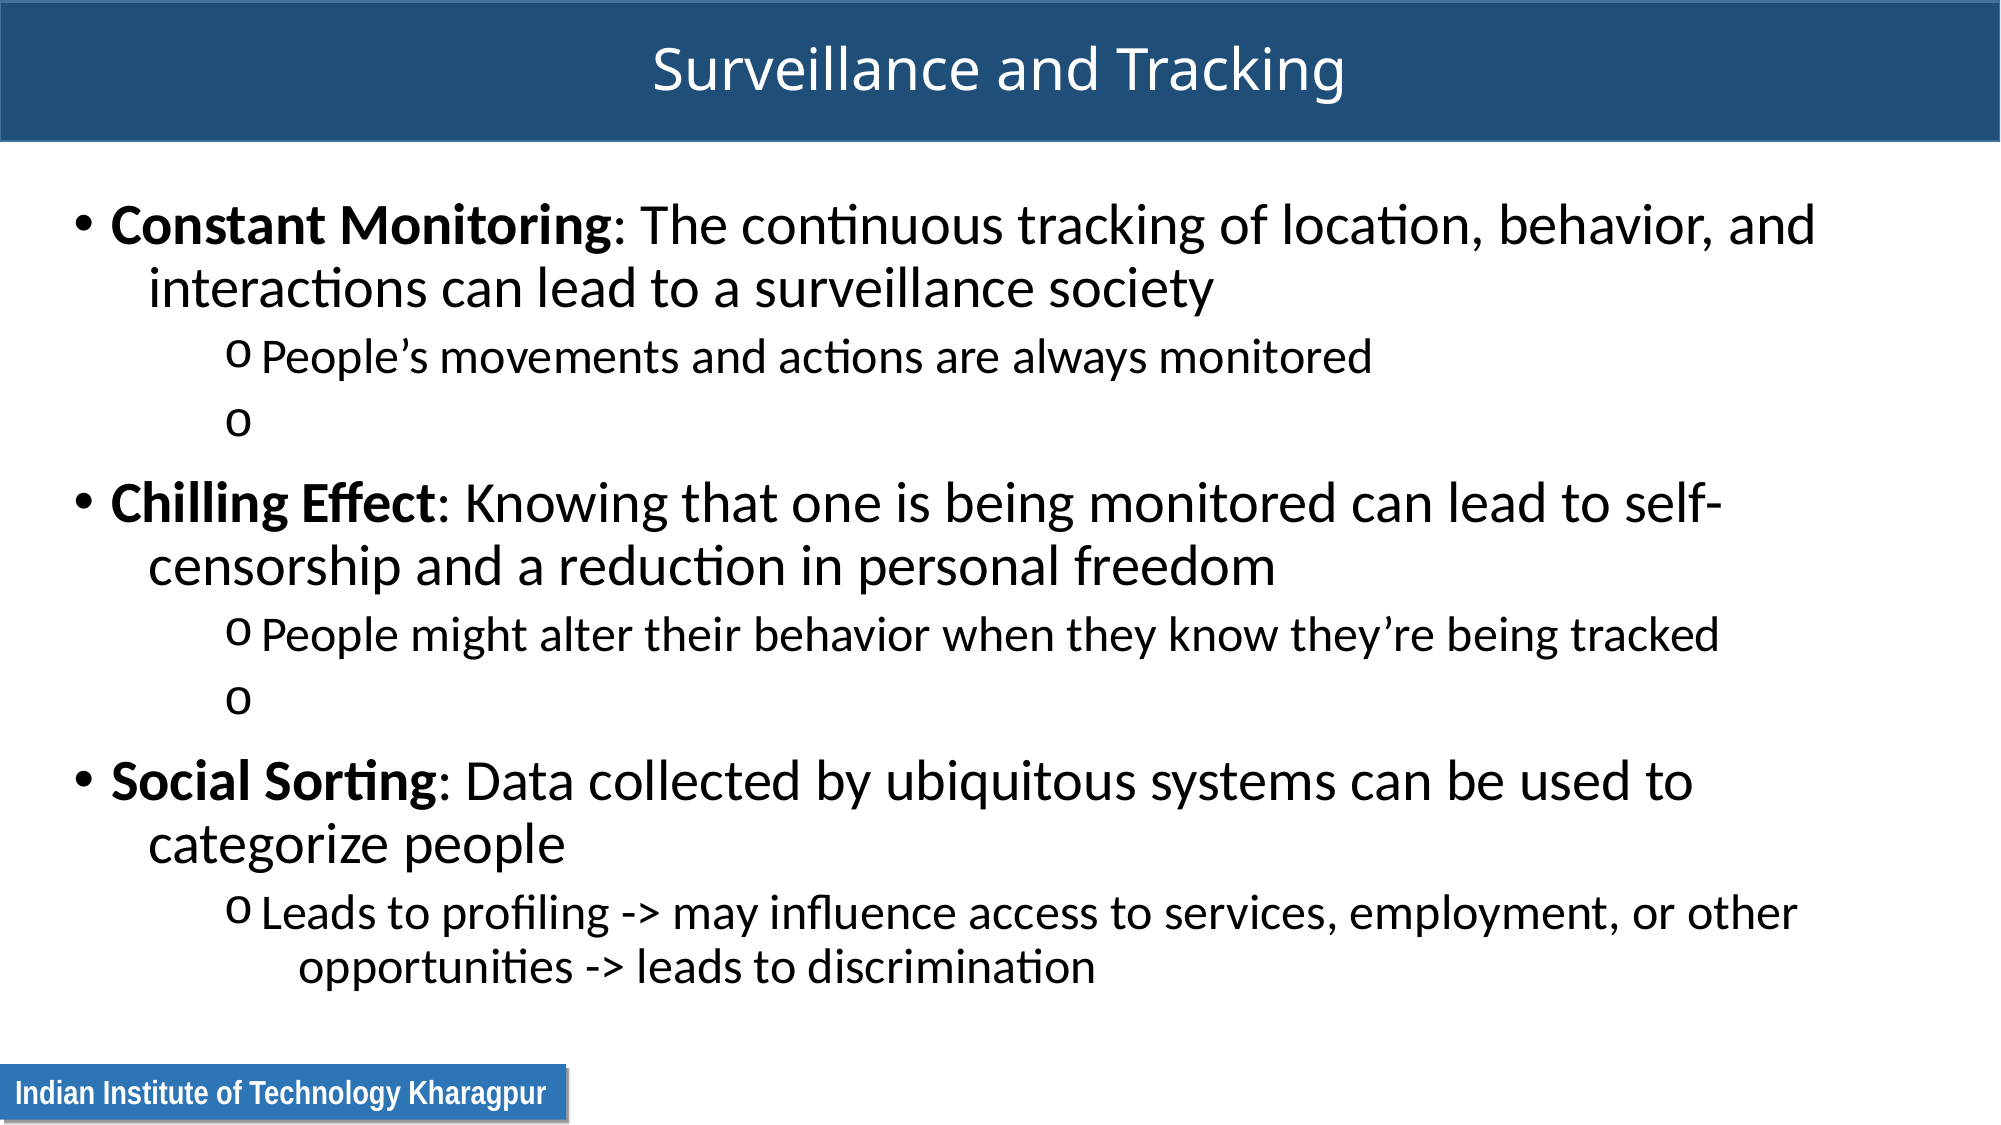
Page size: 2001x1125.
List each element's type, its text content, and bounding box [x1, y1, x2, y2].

title Surveillance and Tracking [0, 1, 2000, 141]
list Constant Monitoring: The continuous tracking of location, behavior, and interactions can lead to a surveillance society People’s movements and actions are always monitored Chilling Effect: Knowing that one is being monitored can lead to self-censorship and a reduction in personal freedom People might alter their behavior when they know they’re being tracked Social Sorting: Data collected by ubiquitous systems can be used to categorize people Leads to profiling -> may influence access to services, employment, or other opportunities -> leads to discrimination [58, 186, 1954, 1065]
